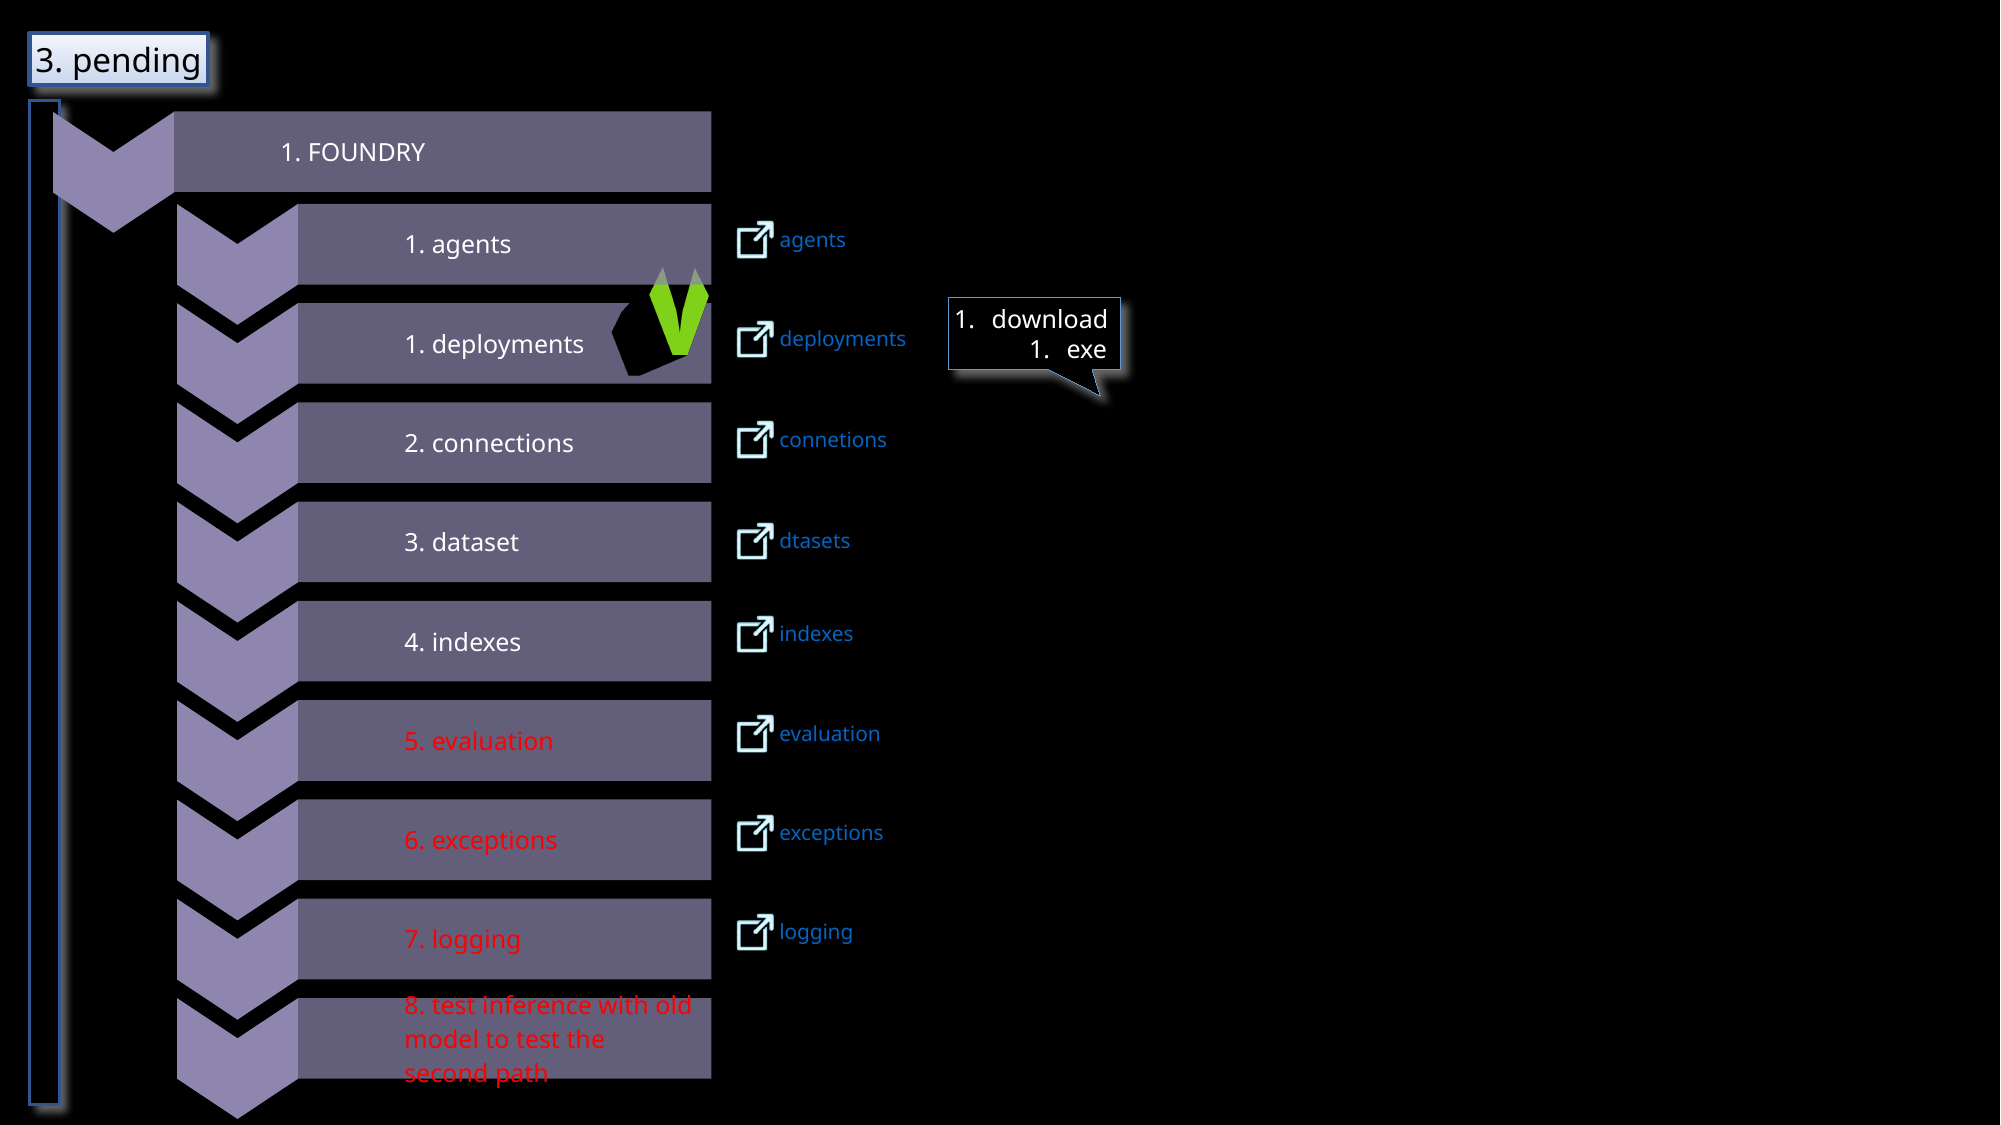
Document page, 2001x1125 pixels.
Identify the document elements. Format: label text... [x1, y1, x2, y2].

picture [732, 216, 778, 263]
text_box [177, 898, 298, 1020]
text_box [177, 799, 298, 921]
text_box 8. test inference with old model to test the second path [298, 998, 712, 1079]
text_box [177, 501, 298, 623]
text_box [177, 601, 298, 722]
text_box [177, 402, 298, 524]
text_box connetions [778, 419, 903, 463]
text_box 7. logging [298, 898, 712, 980]
picture [732, 810, 778, 856]
text_box deployments [778, 318, 922, 362]
text_box indexes [778, 613, 869, 657]
text_box 1. FOUNDRY [174, 111, 712, 192]
text_box 2. connections [298, 402, 712, 483]
text_box 4. indexes [297, 600, 712, 682]
picture [732, 518, 778, 564]
text_box logging [778, 911, 869, 955]
text_box exceptions [778, 812, 899, 856]
text_box [177, 203, 298, 325]
text_box 5. evaluation [298, 700, 712, 781]
text_box 1. agents [298, 203, 712, 285]
picture [732, 316, 778, 362]
text_box evaluation [778, 712, 896, 756]
text_box 6. exceptions [298, 799, 712, 881]
text_box dtasets [778, 520, 866, 564]
picture [732, 416, 778, 463]
text_box agents [778, 218, 861, 262]
title 3. pending [30, 33, 207, 86]
picture [732, 909, 778, 955]
picture [732, 710, 778, 757]
text_box 3. dataset [298, 501, 712, 583]
text_box [177, 303, 298, 425]
text_box 1. deployments [298, 303, 712, 384]
text_box [177, 998, 298, 1119]
text_box [29, 100, 174, 1105]
text_box download exe [948, 297, 1121, 396]
picture [732, 611, 778, 657]
text_box [177, 700, 298, 822]
